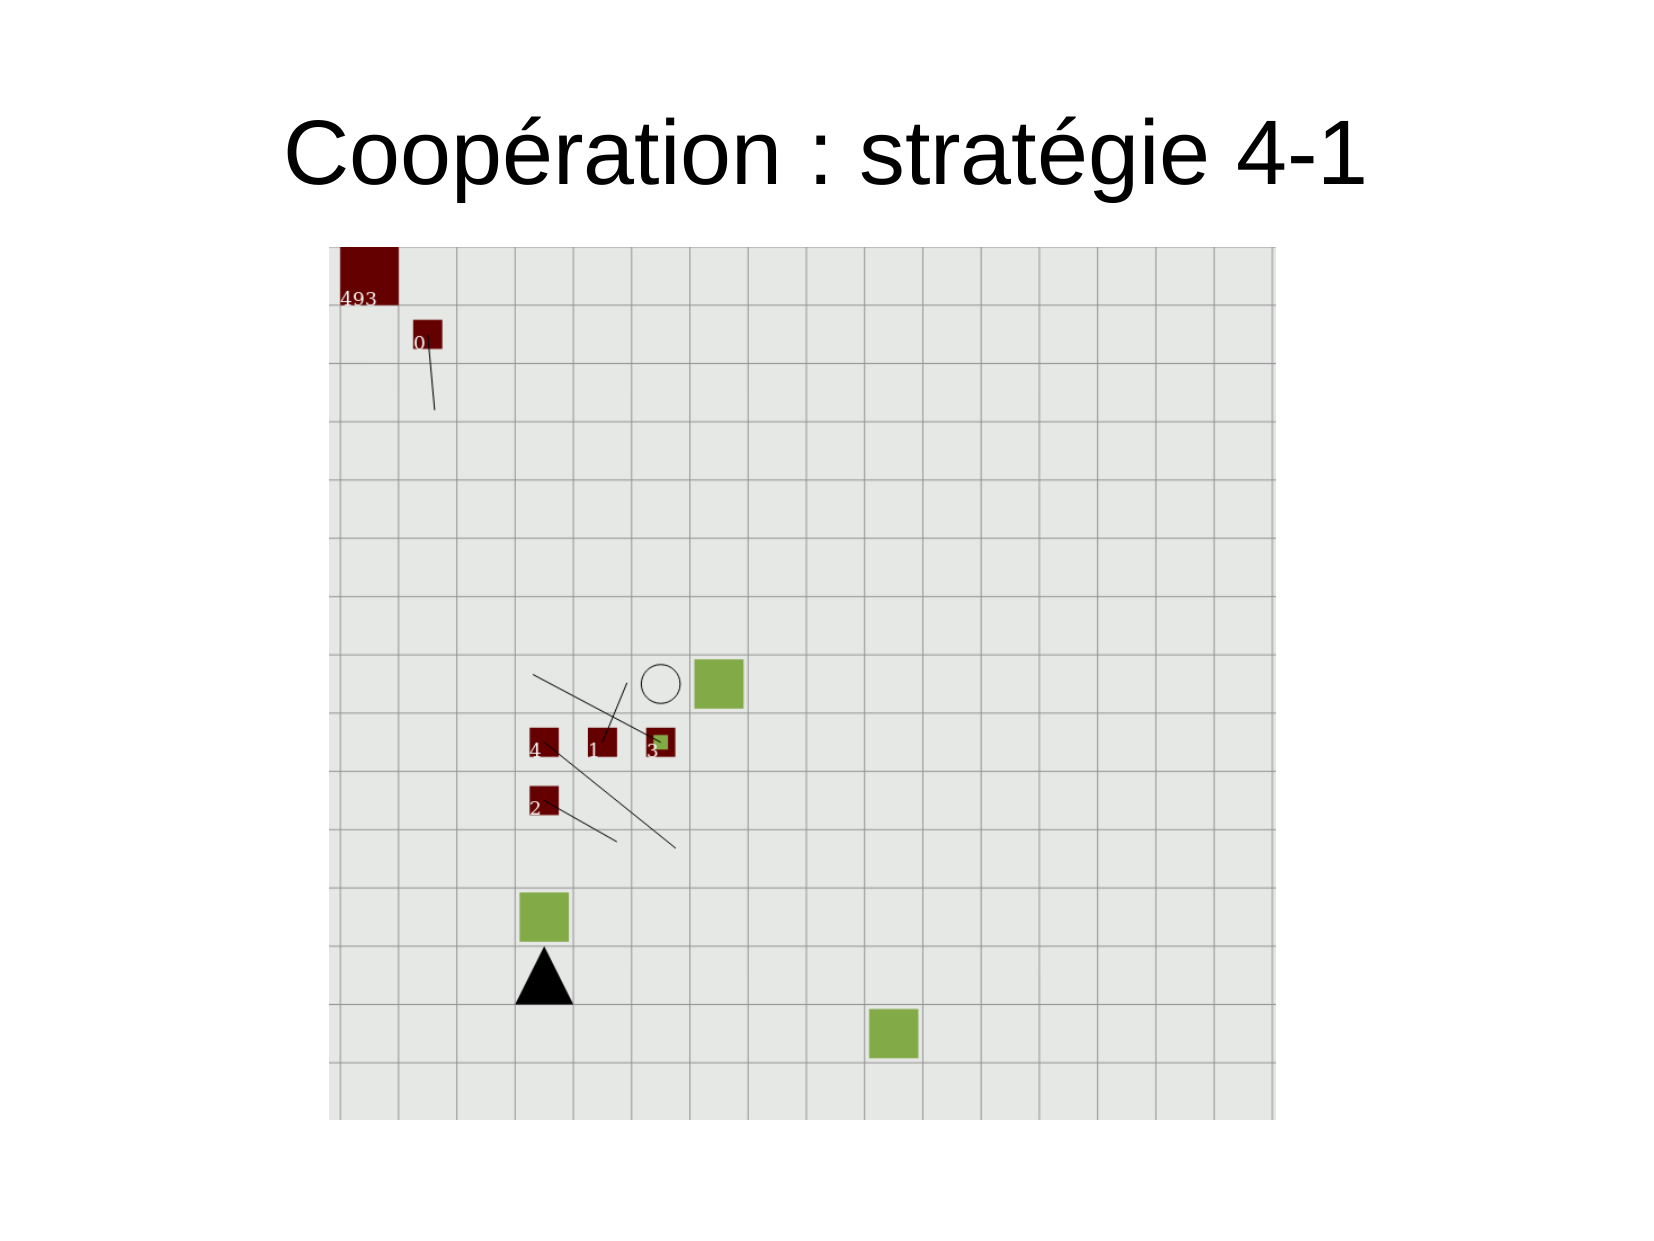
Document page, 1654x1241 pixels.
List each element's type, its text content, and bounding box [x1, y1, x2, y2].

title Coopération : stratégie 4-1 [82, 49, 1571, 257]
picture [329, 247, 1276, 1120]
